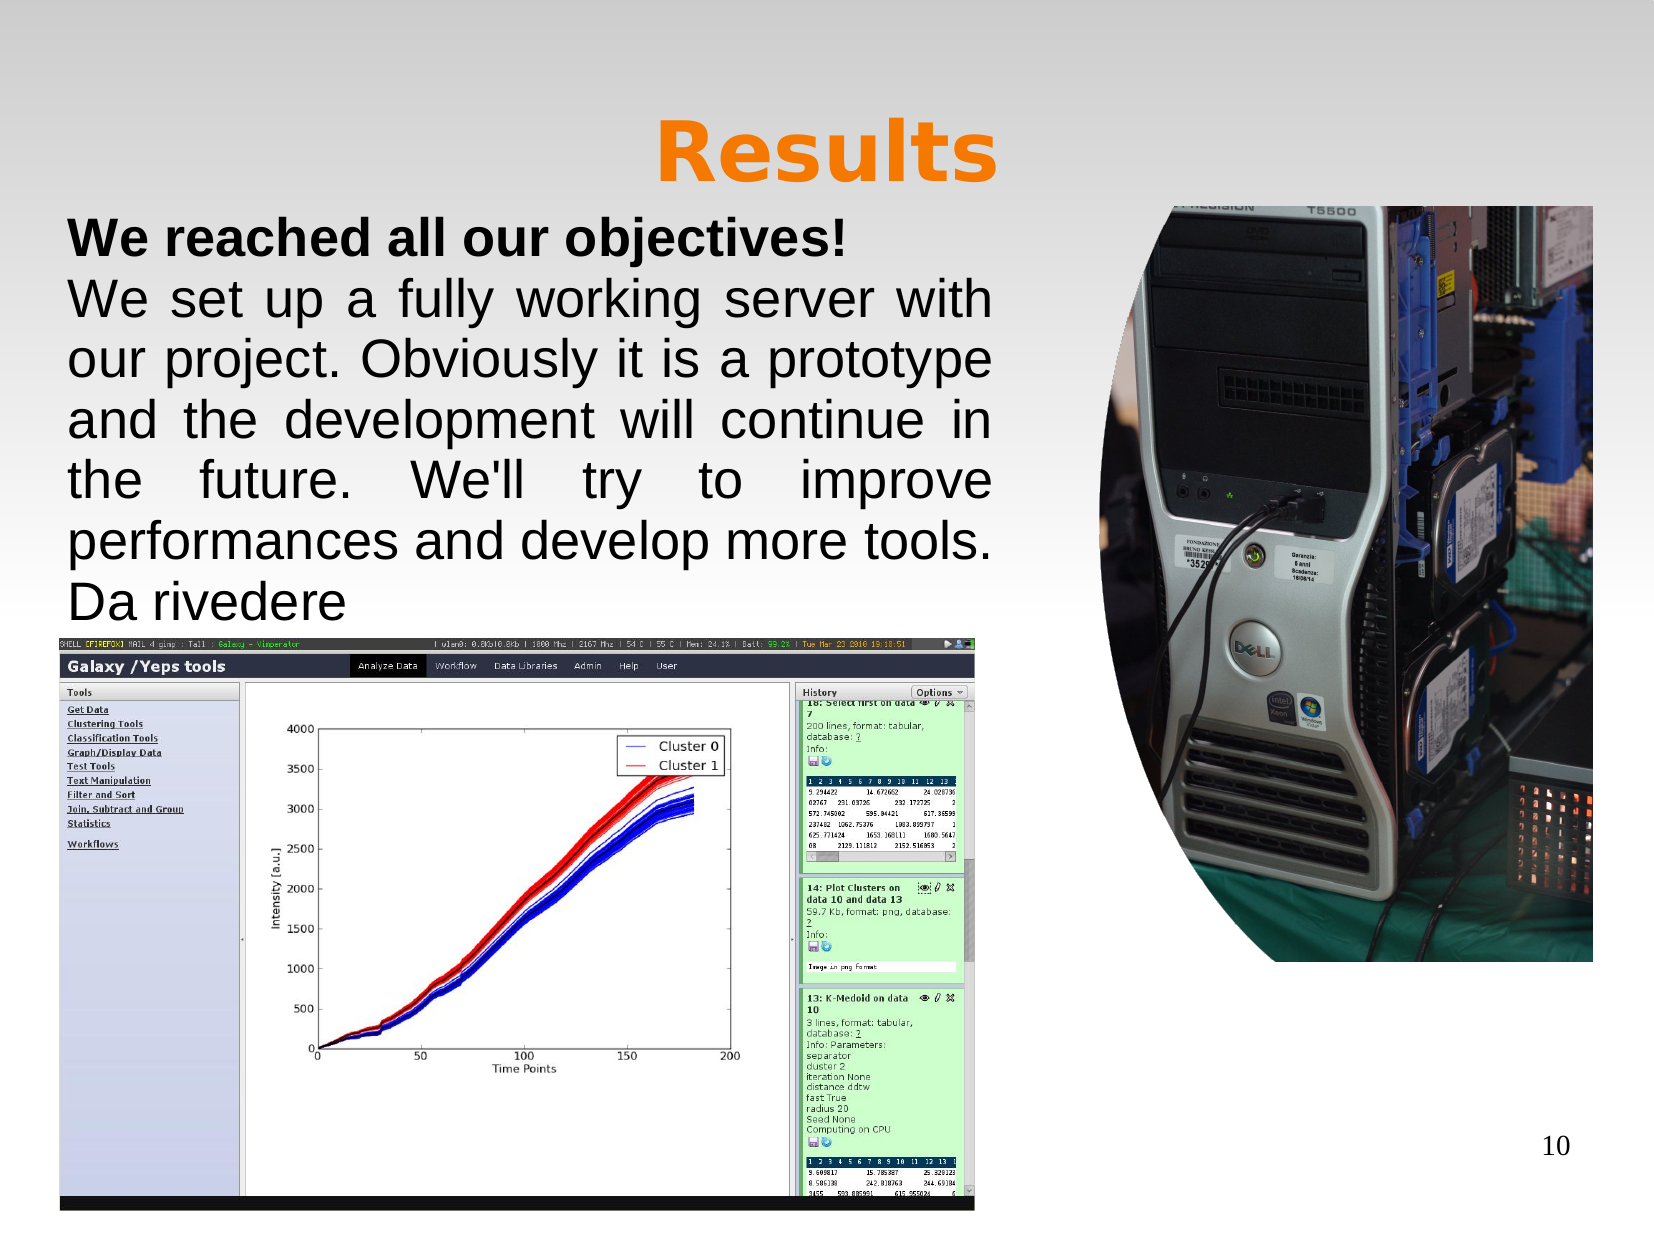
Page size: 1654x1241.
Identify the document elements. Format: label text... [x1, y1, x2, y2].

text_box We reached all our objectives! We set up a fully working server with our project. Obviously it is a prototype and the development will continue in the future. We'll try to improve performances and develop more tools. Da rivedere [59, 207, 1004, 632]
picture [1092, 206, 1599, 962]
title Results [82, 56, 1571, 250]
picture [59, 638, 975, 1211]
